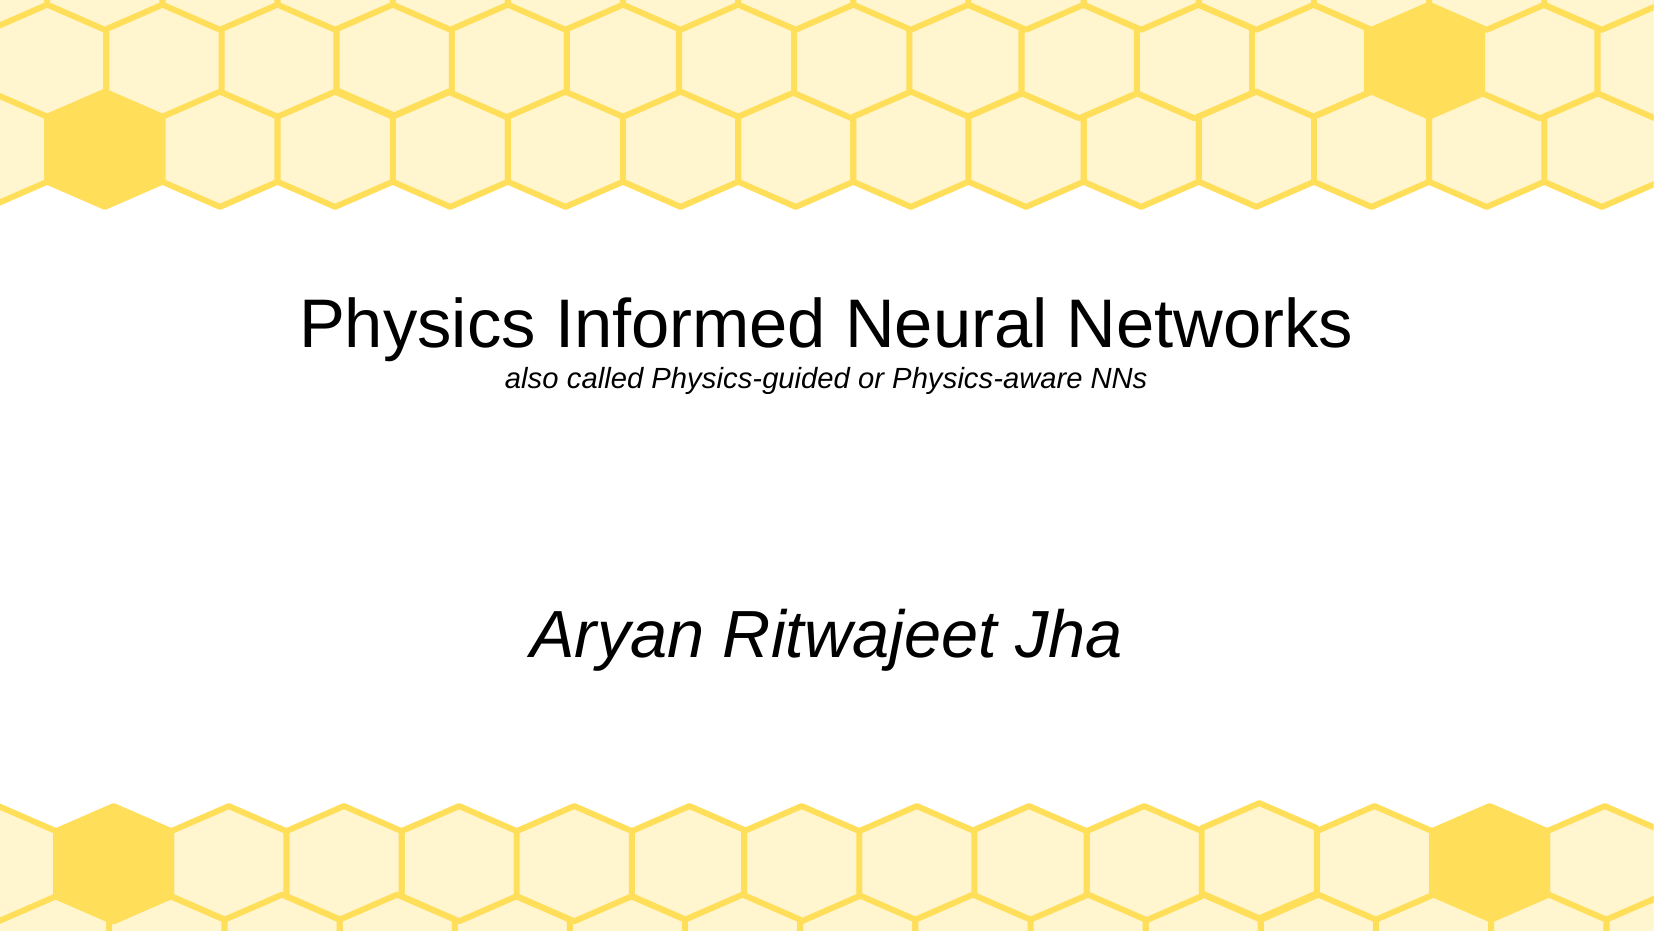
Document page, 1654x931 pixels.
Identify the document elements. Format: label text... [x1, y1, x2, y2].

title Physics Informed Neural Networks also called Physics-guided or Physics-aware NNs [88, 236, 1565, 443]
subtitle Aryan Ritwajeet Jha [88, 561, 1565, 709]
